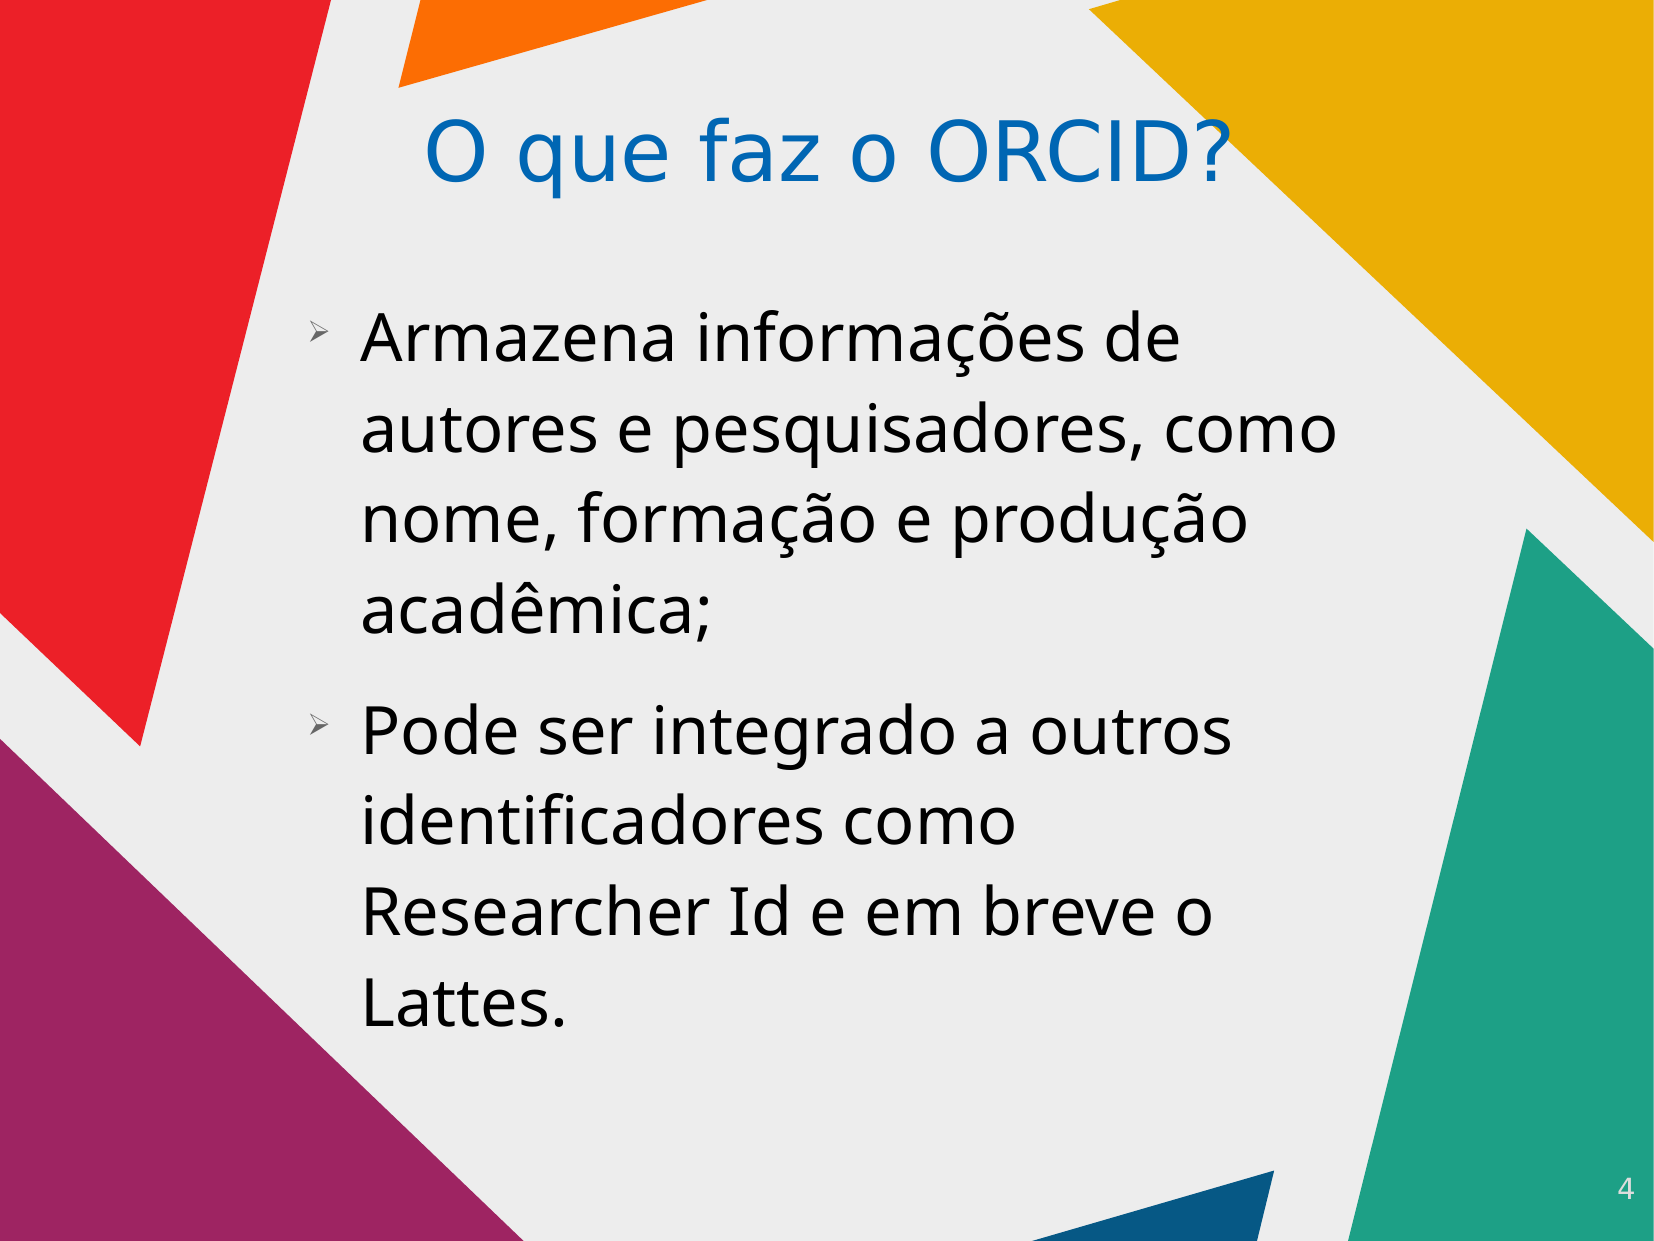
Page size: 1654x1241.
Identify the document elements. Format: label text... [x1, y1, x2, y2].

title O que faz o ORCID? [289, 49, 1372, 257]
list Armazena informações de autores e pesquisadores, como nome, formação e produção acadêmica; Pode ser integrado a outros identificadores como Researcher Id e em breve o Lattes. [289, 290, 1372, 1090]
